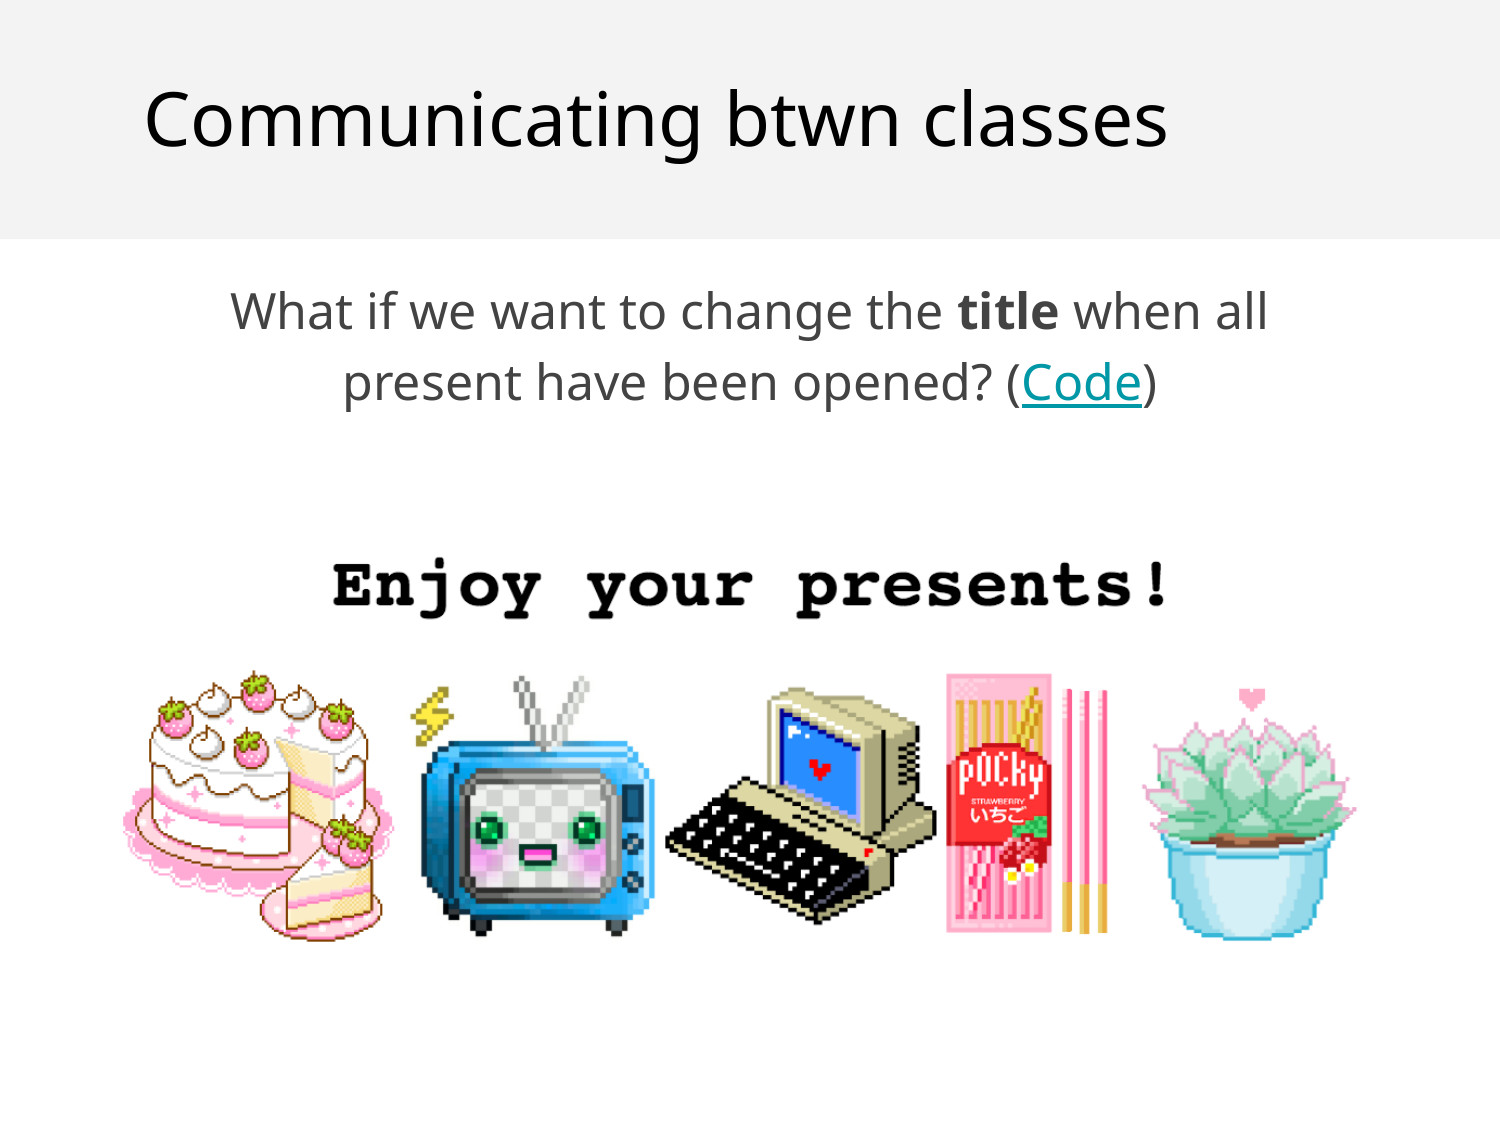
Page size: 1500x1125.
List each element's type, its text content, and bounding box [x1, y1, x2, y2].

title Communicating btwn classes [128, 56, 1372, 183]
list What if we want to change the title when all present have been opened? (Code) [128, 255, 1372, 512]
picture [108, 512, 1392, 996]
